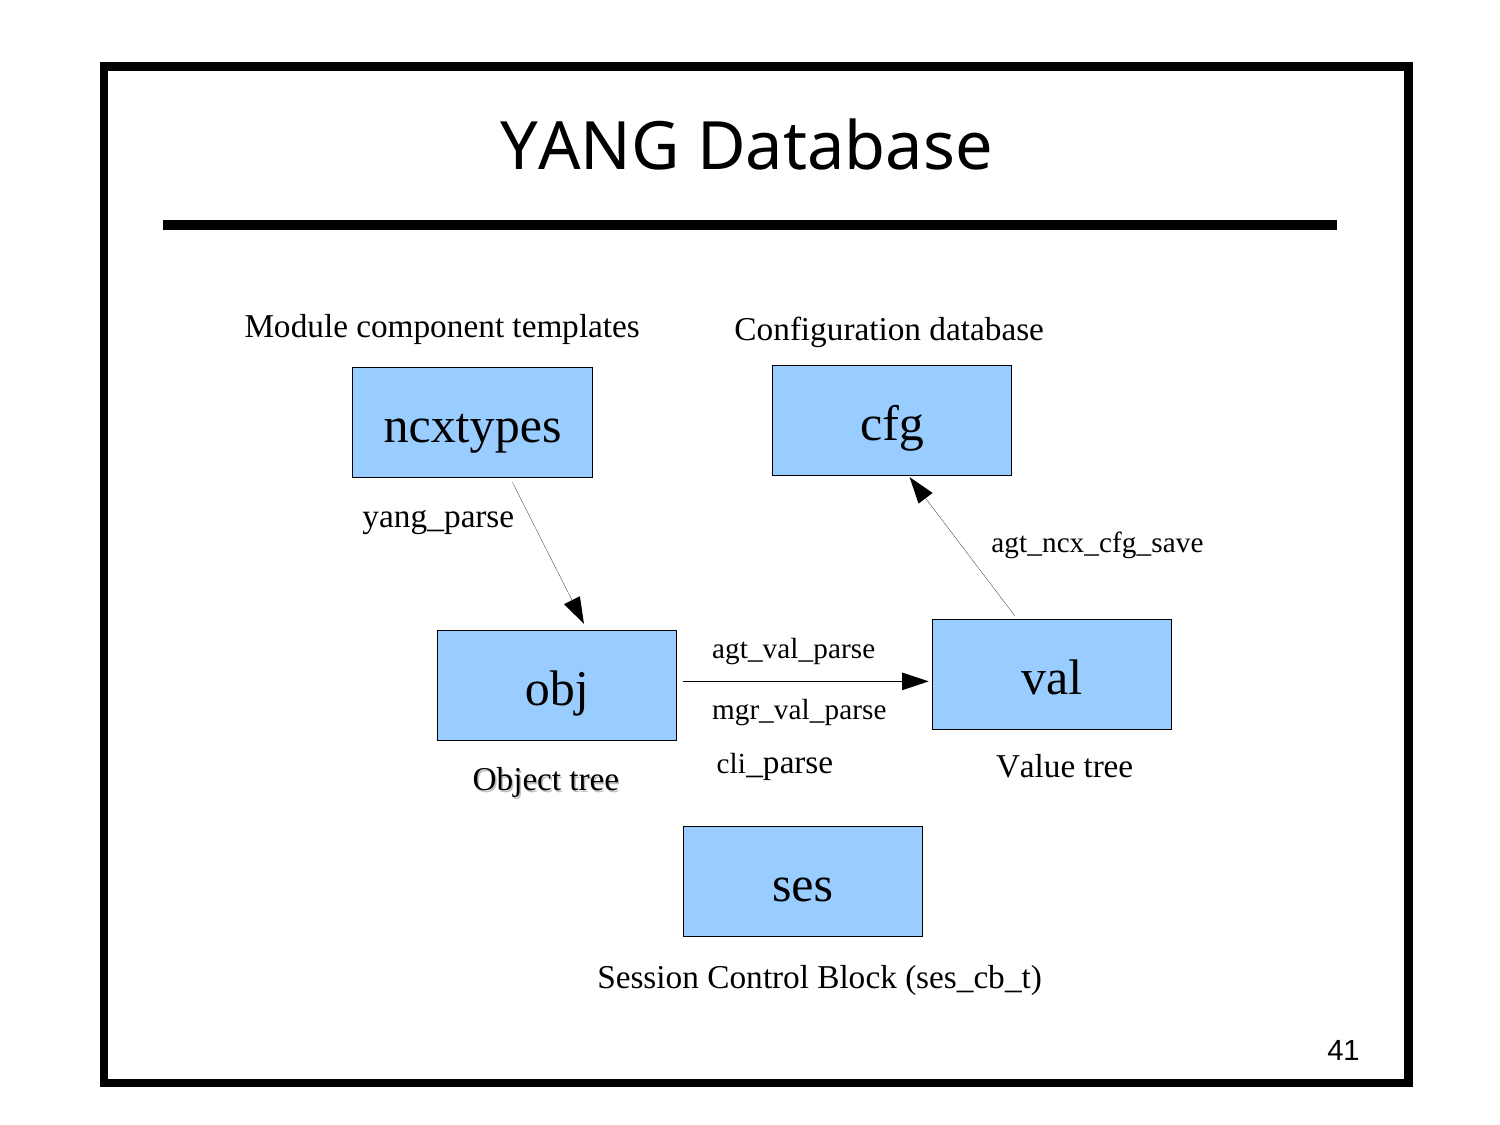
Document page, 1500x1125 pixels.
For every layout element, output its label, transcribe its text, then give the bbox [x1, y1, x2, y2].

text_box yang_parse [347, 486, 530, 542]
text_box val [932, 619, 1172, 730]
text_box Object tree [458, 749, 635, 805]
title YANG Database [162, 82, 1332, 206]
text_box Session Control Block (ses_cb_t) [582, 947, 1058, 1006]
text_box cli_parse [701, 732, 848, 790]
text_box ncxtypes [352, 367, 593, 478]
text_box Module component templates [229, 296, 656, 358]
text_box mgr_val_parse [697, 683, 901, 741]
text_box cfg [772, 365, 1012, 476]
text_box Value tree [981, 737, 1149, 793]
text_box agt_ncx_cfg_save [976, 515, 1218, 566]
text_box Configuration database [719, 299, 1060, 355]
text_box agt_val_parse [697, 622, 889, 673]
text_box ses [683, 826, 923, 937]
text_box obj [437, 630, 677, 741]
